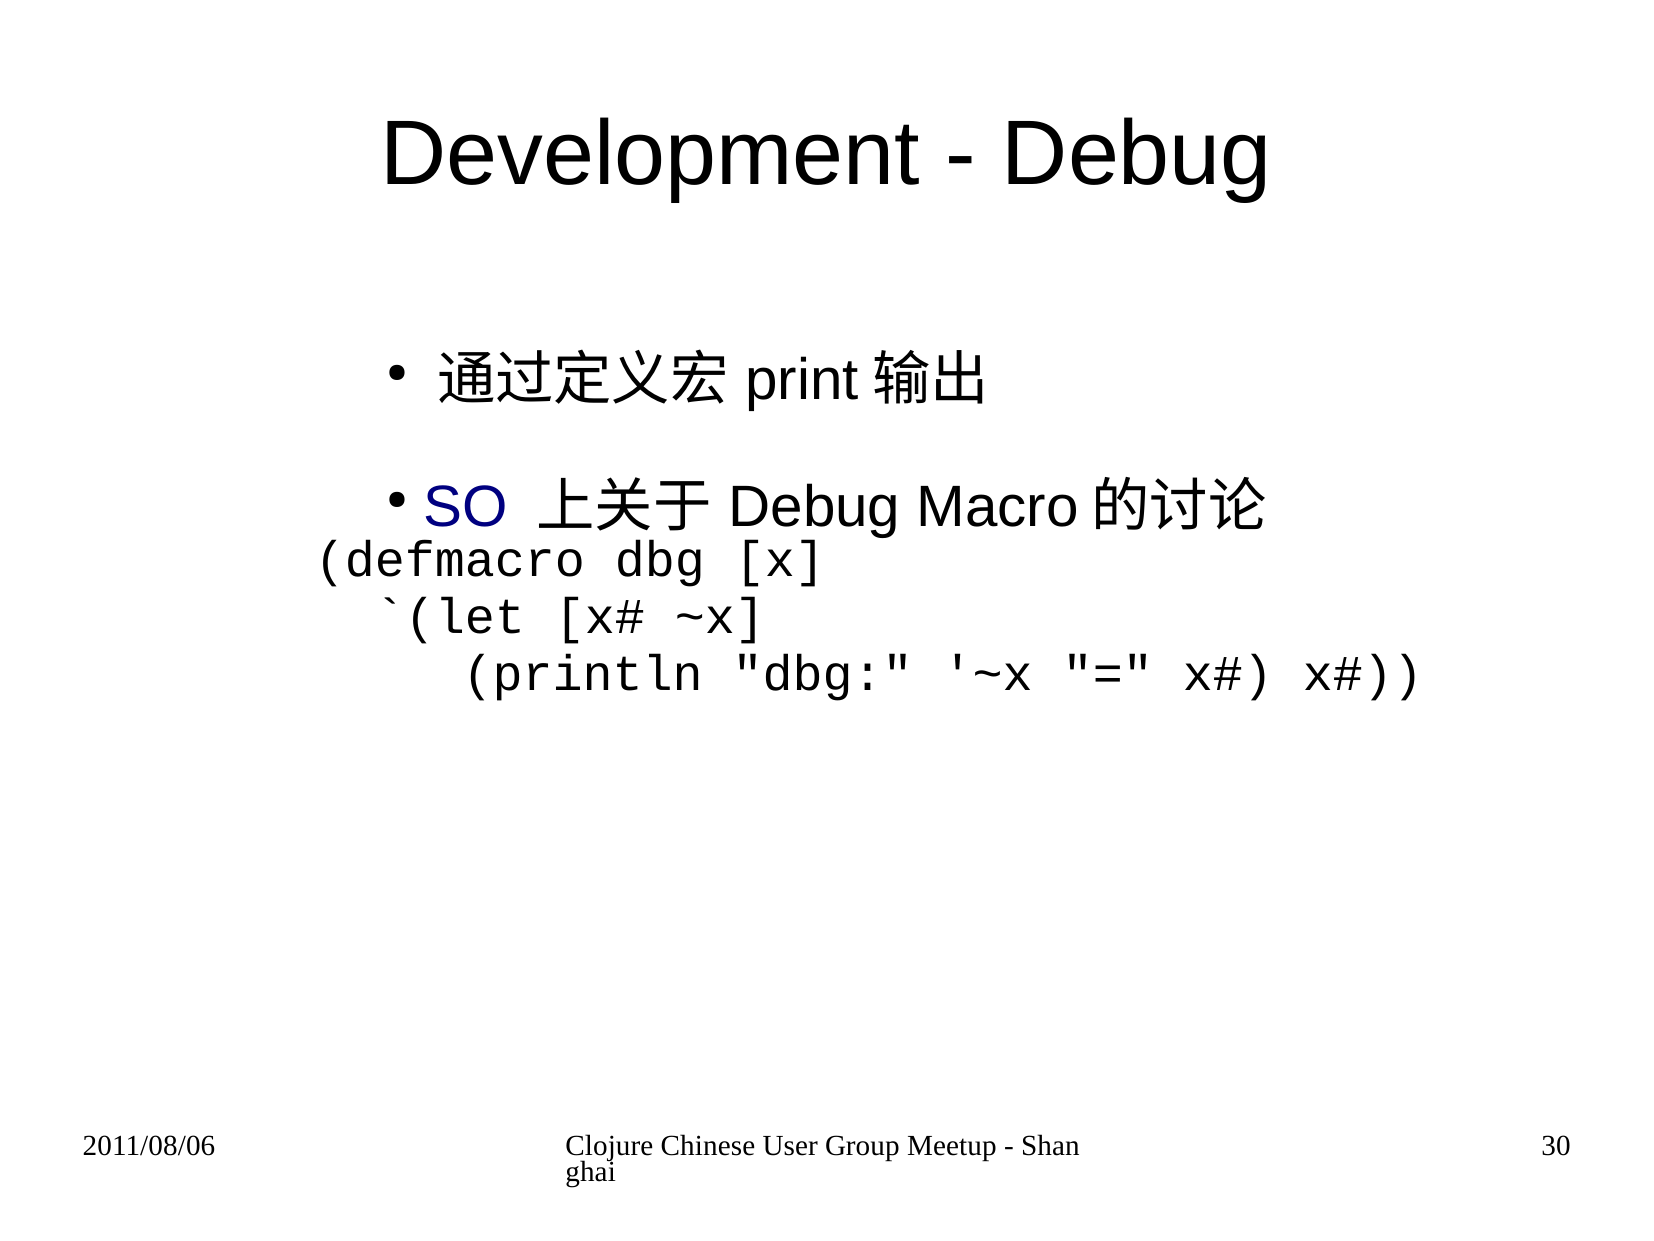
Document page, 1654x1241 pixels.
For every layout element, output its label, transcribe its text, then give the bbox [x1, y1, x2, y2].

title Development - Debug [82, 49, 1571, 257]
text_box (defmacro dbg [x] `(let [x# ~x] (println "dbg:" '~x "=" x#) x#)) [300, 527, 1438, 713]
subtitle 通过定义宏print输出 SO 上关于Debug Macro的讨论 [82, 290, 1571, 1109]
